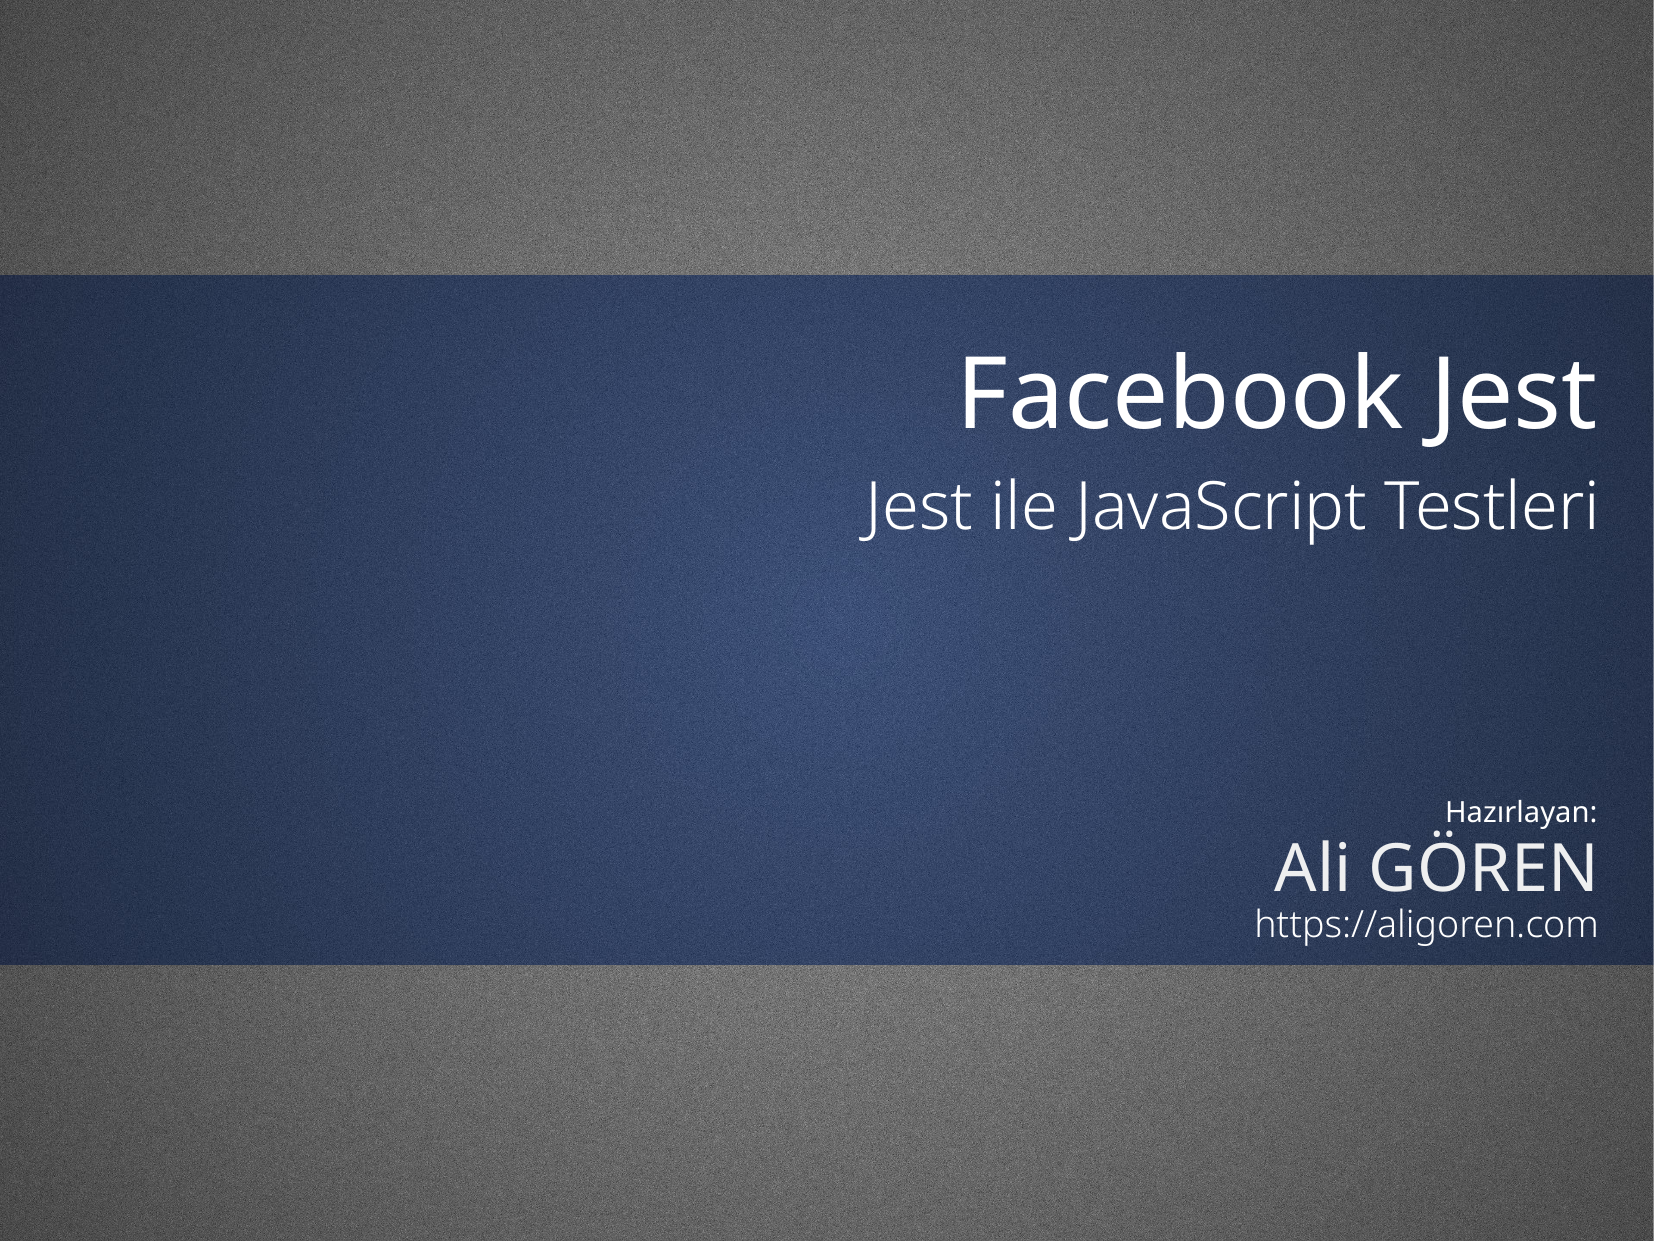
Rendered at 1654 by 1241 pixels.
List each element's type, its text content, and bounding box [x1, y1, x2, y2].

subtitle Jest ile JavaScript Testleri [442, 457, 1601, 621]
text_box Hazırlayan: [797, 784, 1613, 855]
text_box Ali GÖREN [649, 818, 1615, 887]
title Facebook Jest [248, 330, 1599, 449]
picture [0, 0, 1654, 1241]
text_box https://aligoren.com [531, 887, 1615, 958]
